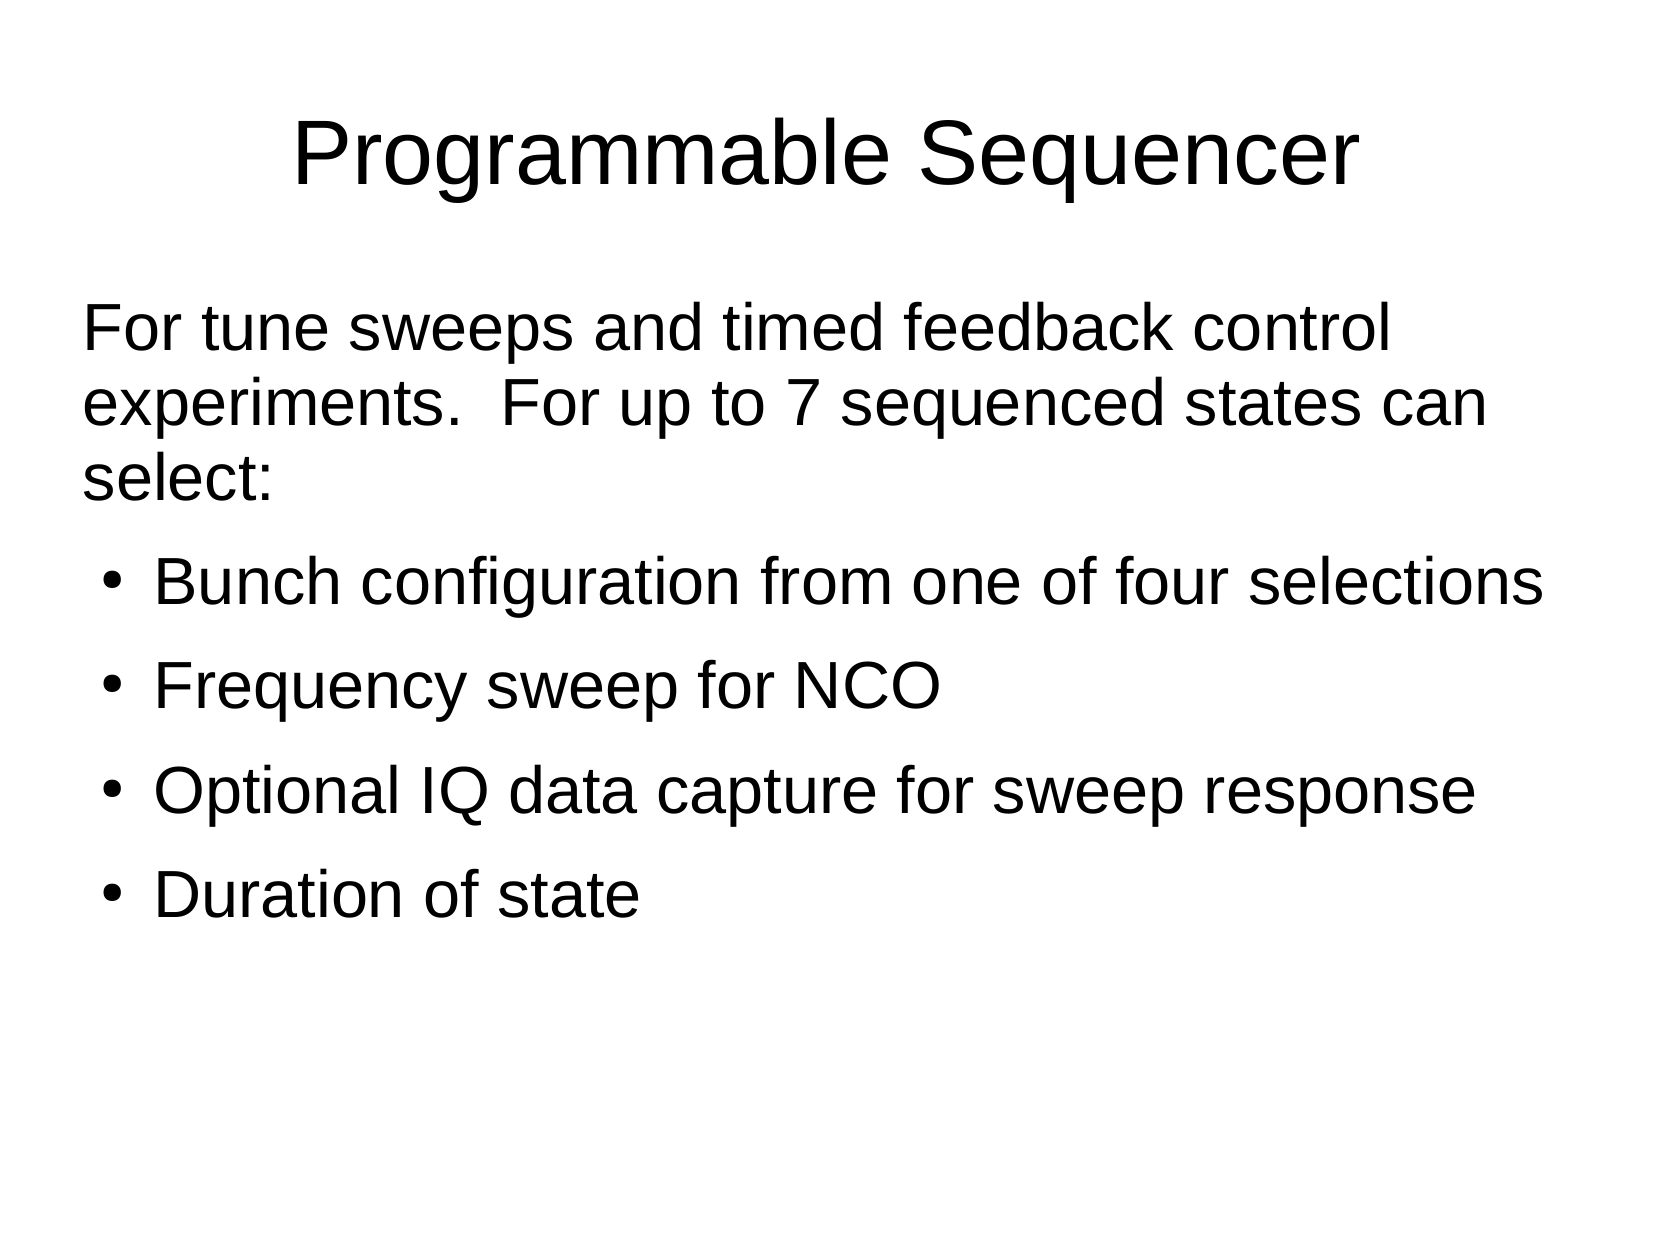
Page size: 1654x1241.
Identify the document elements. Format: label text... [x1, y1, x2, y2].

list For tune sweeps and timed feedback control experiments. For up to 7 sequenced states can select: Bunch configuration from one of four selections Frequency sweep for NCO Optional IQ data capture for sweep response Duration of state [82, 290, 1571, 1010]
title Programmable Sequencer [82, 49, 1571, 257]
